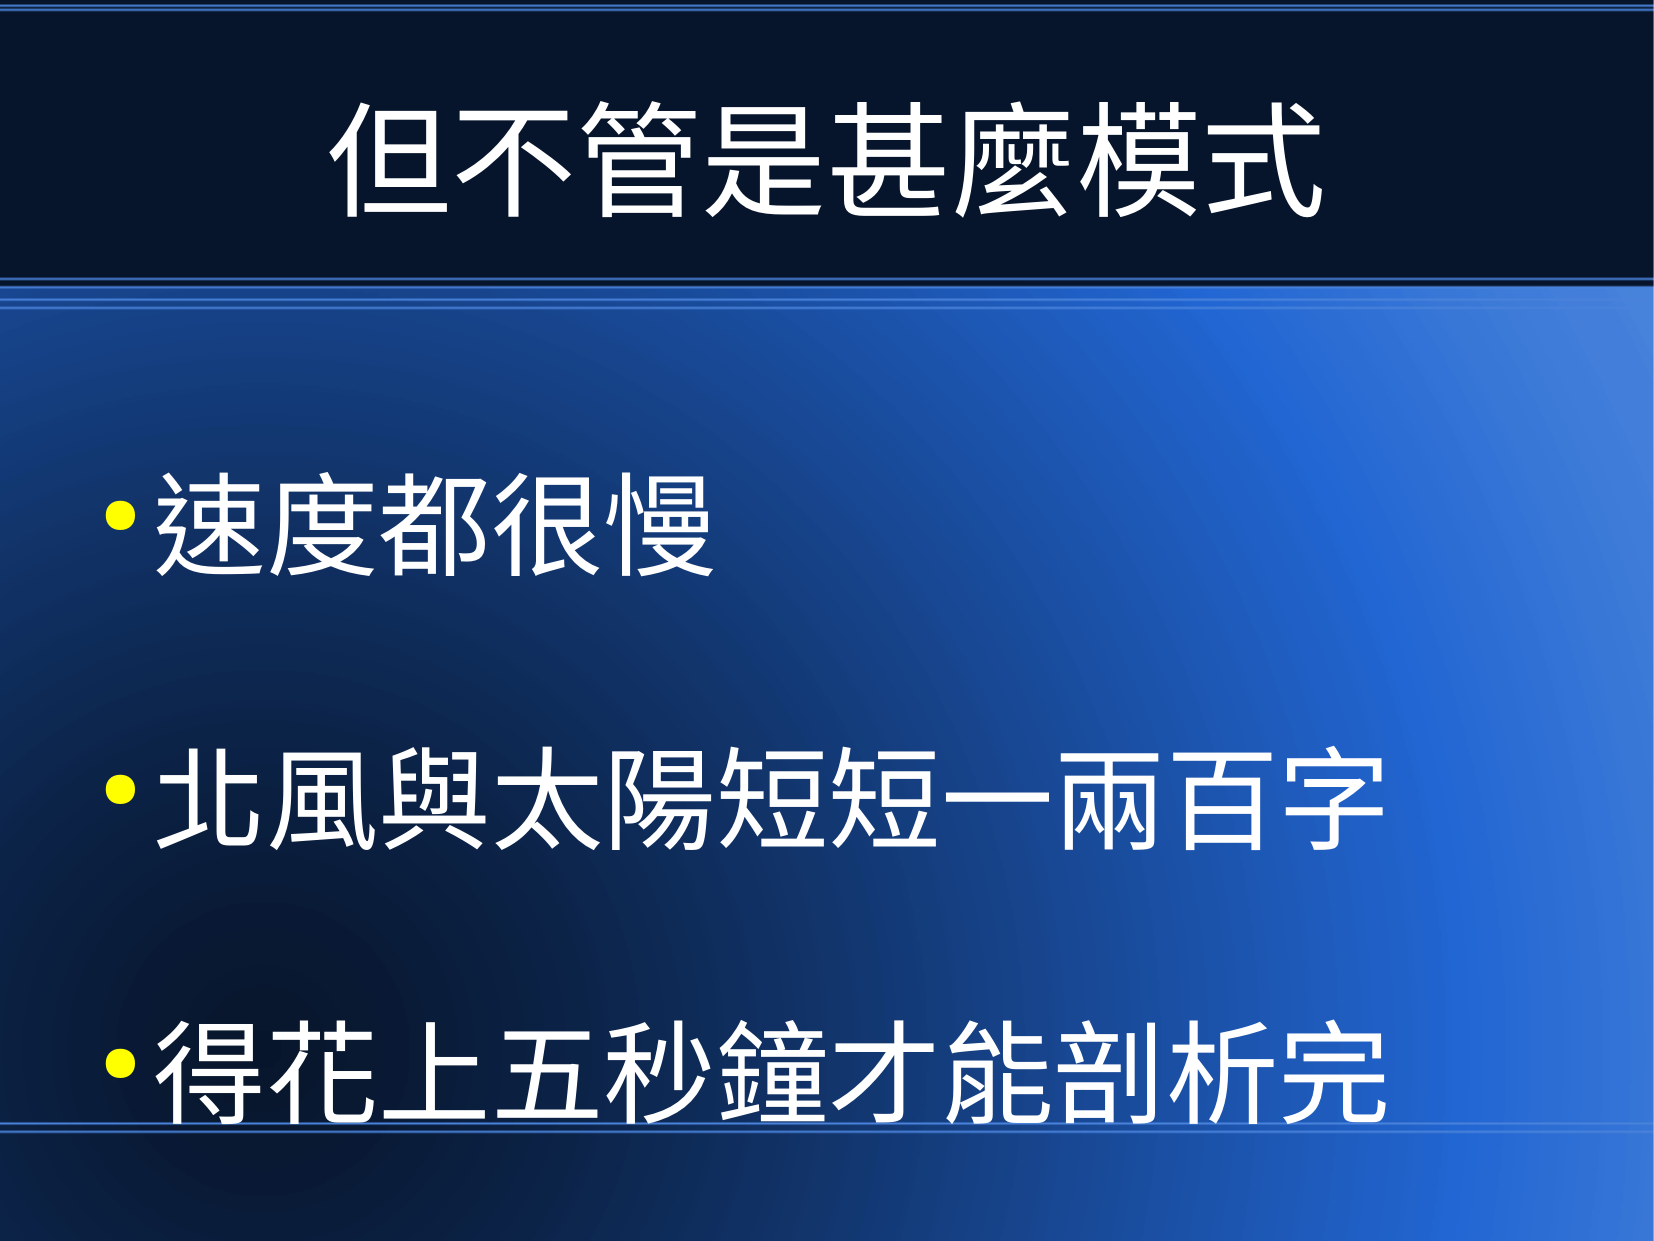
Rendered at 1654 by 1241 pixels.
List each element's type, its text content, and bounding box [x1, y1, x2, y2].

picture [0, 0, 1654, 1241]
title 但不管是甚麼模式 [82, 49, 1571, 257]
list 速度都很慢 北風與太陽短短一兩百字 得花上五秒鐘才能剖析完 [82, 355, 1571, 1241]
